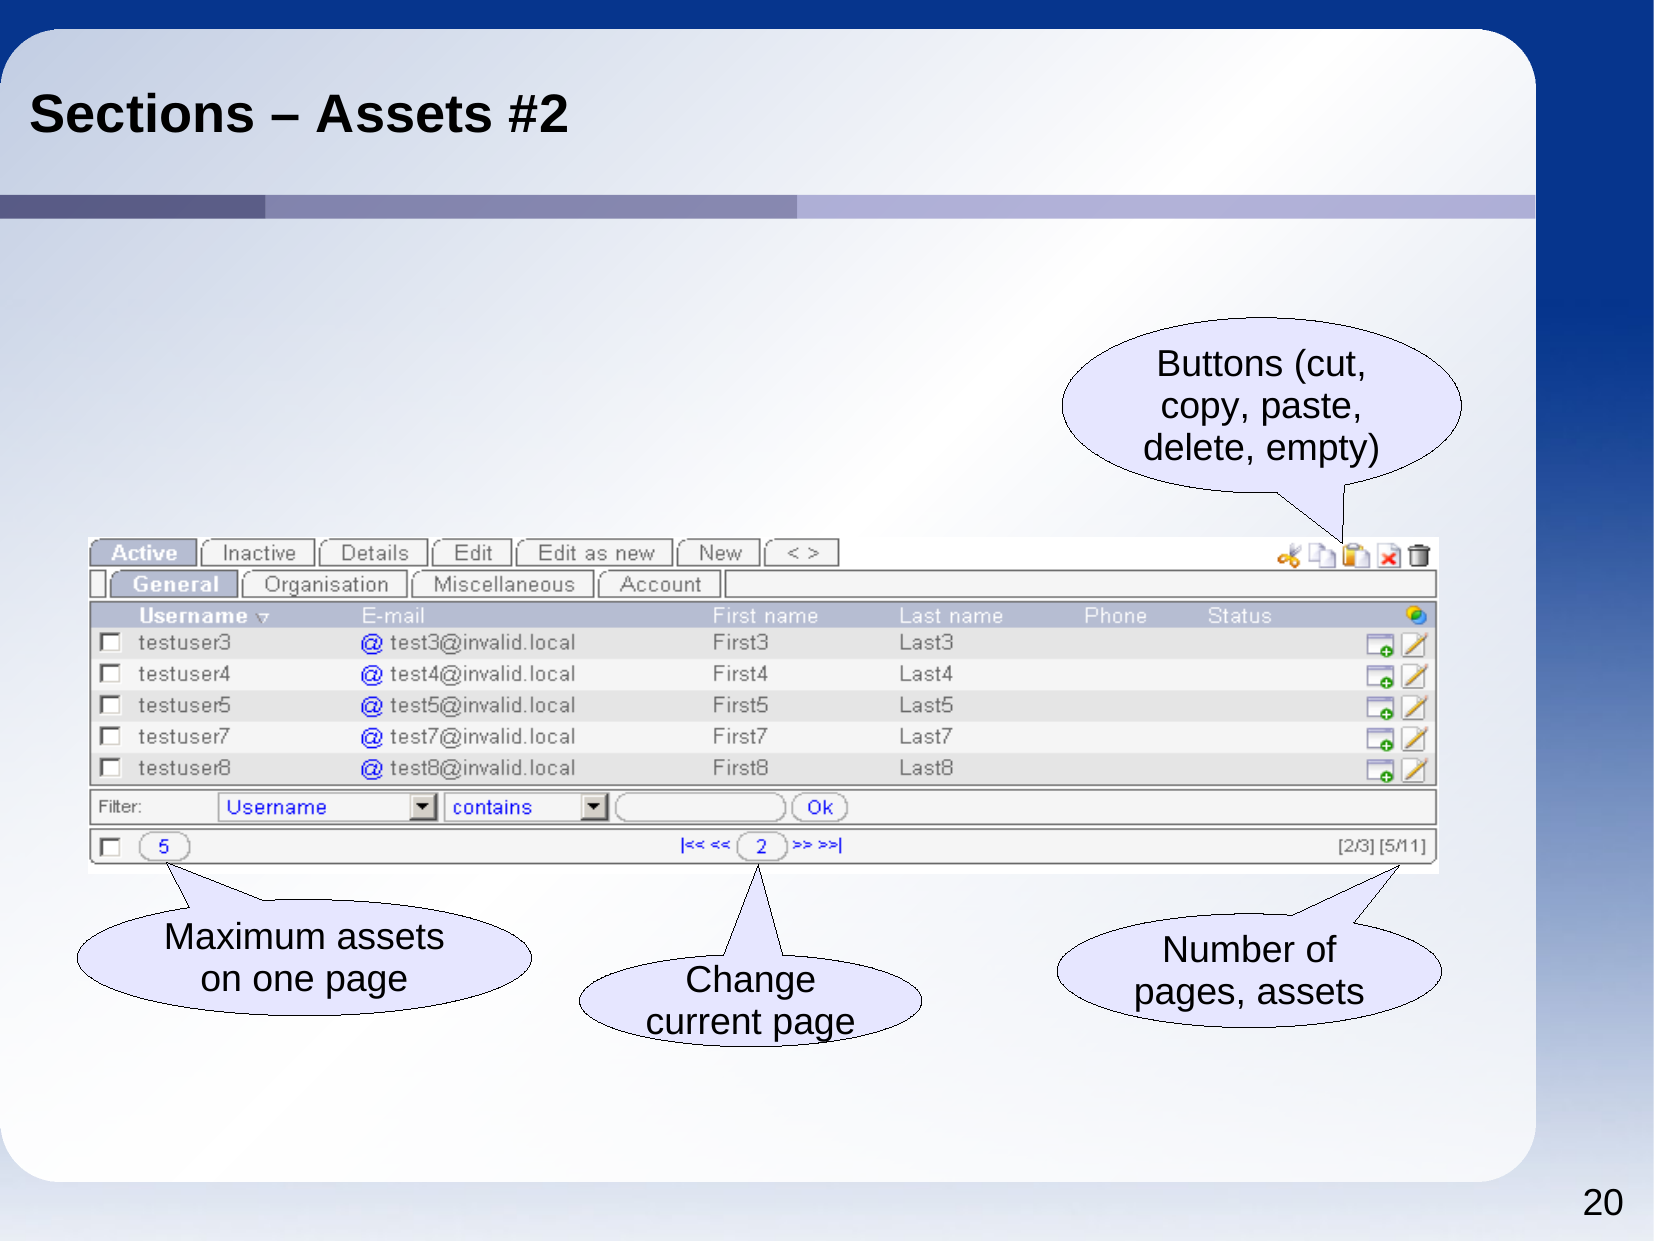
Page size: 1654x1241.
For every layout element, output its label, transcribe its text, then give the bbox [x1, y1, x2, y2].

text_box Number of pages, assets [1057, 865, 1442, 1028]
picture [88, 537, 1439, 875]
text_box Maximum assets on one page [77, 862, 532, 1016]
picture [0, 0, 1654, 1241]
text_box Buttons (cut, copy, paste, delete, empty) [1062, 317, 1462, 544]
text_box Change current page [579, 864, 922, 1047]
title Sections – Assets #2 [29, 49, 1506, 178]
